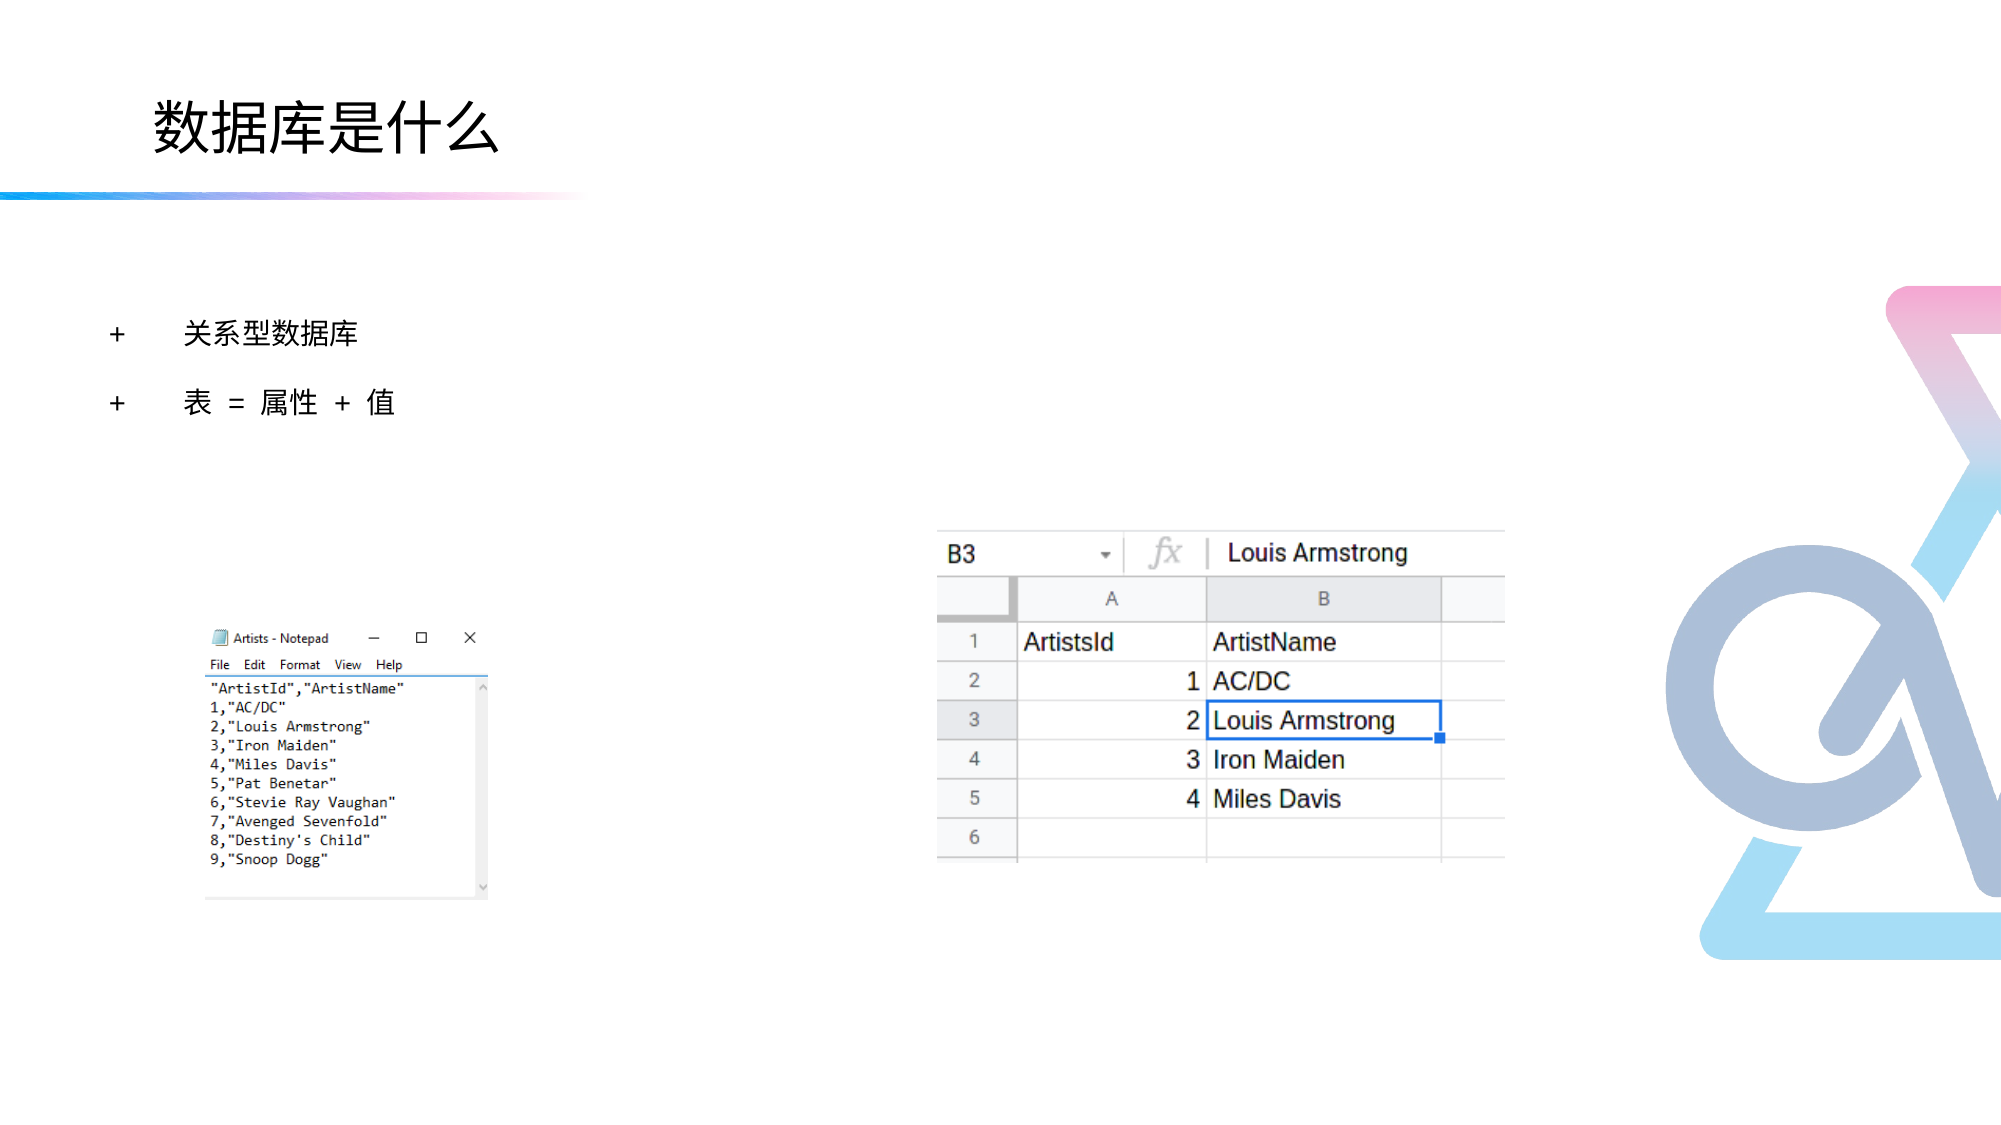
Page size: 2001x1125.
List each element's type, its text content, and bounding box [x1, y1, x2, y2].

title 数据库是什么 [137, 46, 1863, 216]
picture [937, 521, 1505, 863]
picture [7, 192, 19, 198]
text_box + 关系型数据库 + 表 = 属性 + 值 [93, 299, 1388, 470]
picture [21, 192, 47, 200]
picture [205, 626, 488, 901]
